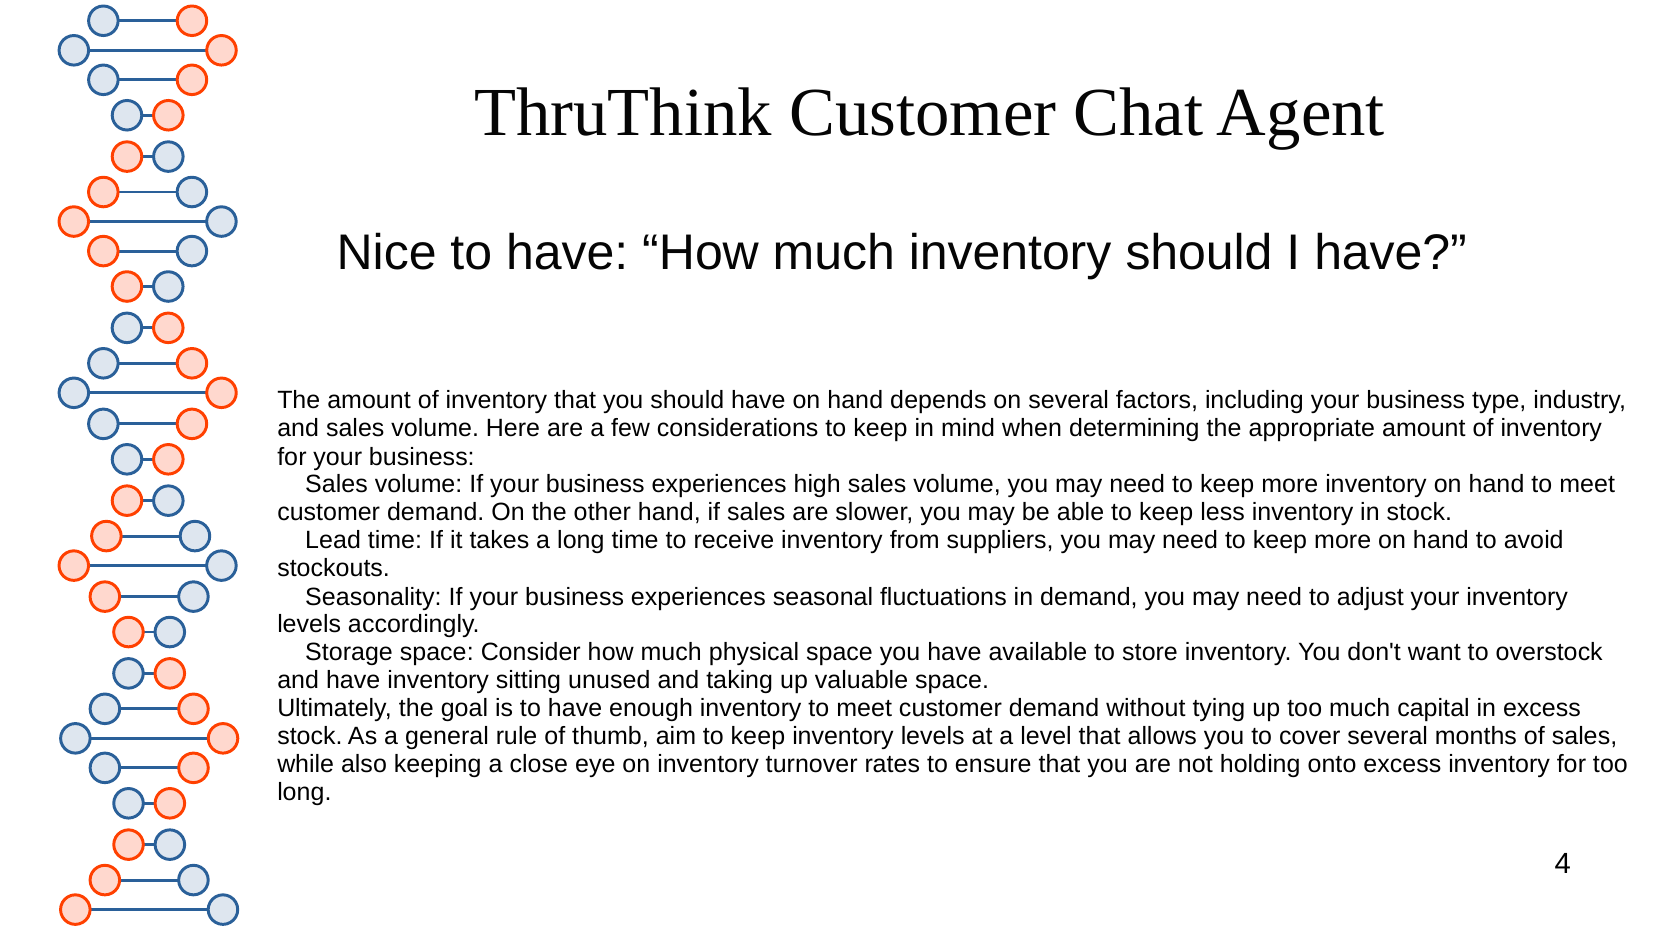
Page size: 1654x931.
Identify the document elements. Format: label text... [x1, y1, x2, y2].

title ThruThink Customer Chat Agent [265, 35, 1595, 189]
text_box The amount of inventory that you should have on hand depends on several factors, including your business type, industry, and sales volume. Here are a few considerations to keep in mind when determining the appropriate amount of inventory for your business: Sales volume: If your business experiences high sales volume, you may need to keep more inventory on hand to meet customer demand. On the other hand, if sales are slower, you may be able to keep less inventory in stock. Lead time: If it takes a long time to receive inventory from suppliers, you may need to keep more on hand to avoid stockouts. Seasonality: If your business experiences seasonal fluctuations in demand, you may need to adjust your inventory levels accordingly. Storage space: Consider how much physical space you have available to store inventory. You don't want to overstock and have inventory sitting unused and taking up valuable space. Ultimately, the goal is to have enough inventory to meet customer demand without tying up too much capital in excess stock. As a general rule of thumb, aim to keep inventory levels at a level that allows you to cover several months of sales, while also keeping a close eye on inventory turnover rates to ensure that you are not holding onto excess inventory for too long. [262, 378, 1651, 809]
list Nice to have: “How much inventory should I have?” [265, 224, 1595, 301]
